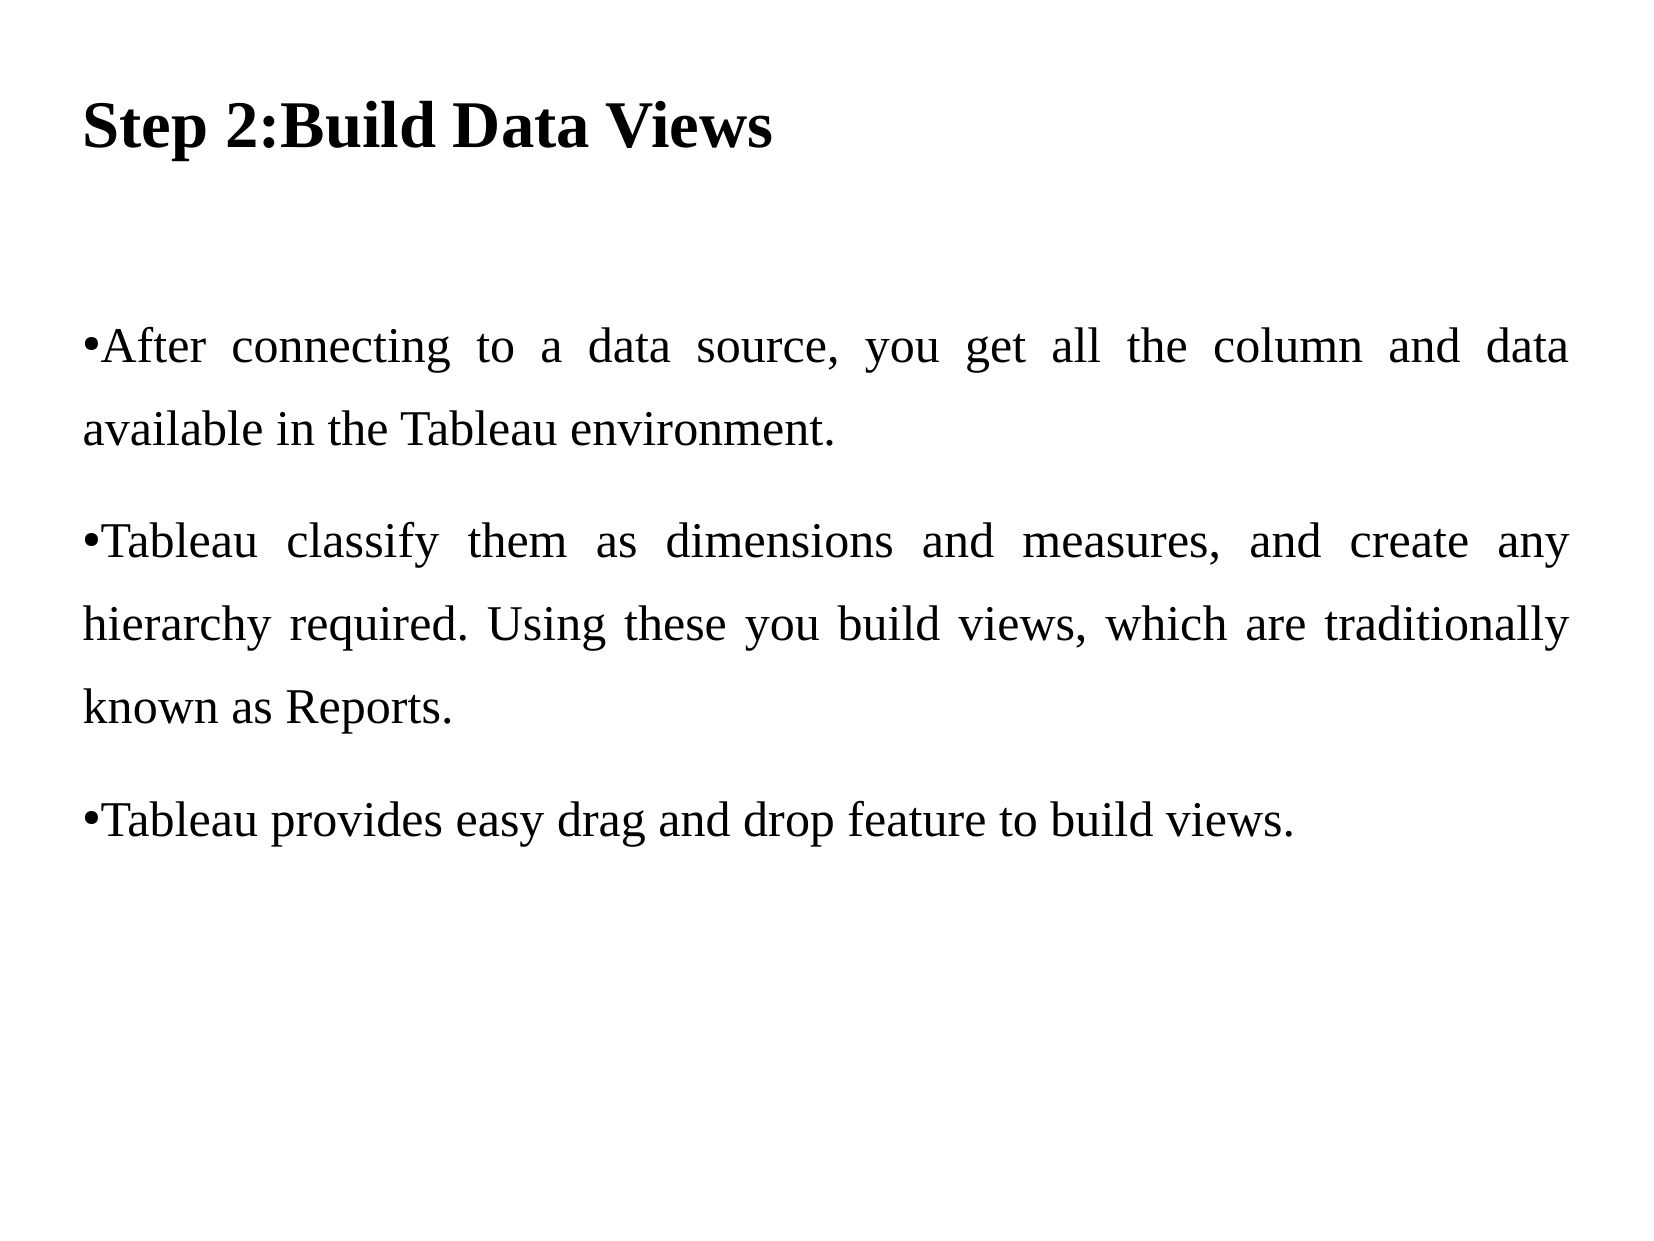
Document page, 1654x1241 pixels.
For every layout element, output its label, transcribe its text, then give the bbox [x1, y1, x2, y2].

title Step 2:Build Data Views [82, 49, 1571, 257]
list After connecting to a data source, you get all the column and data available in the Tableau environment. Tableau classify them as dimensions and measures, and create any hierarchy required. Using these you build views, which are traditionally known as Reports. Tableau provides easy drag and drop feature to build views. [82, 290, 1571, 1010]
